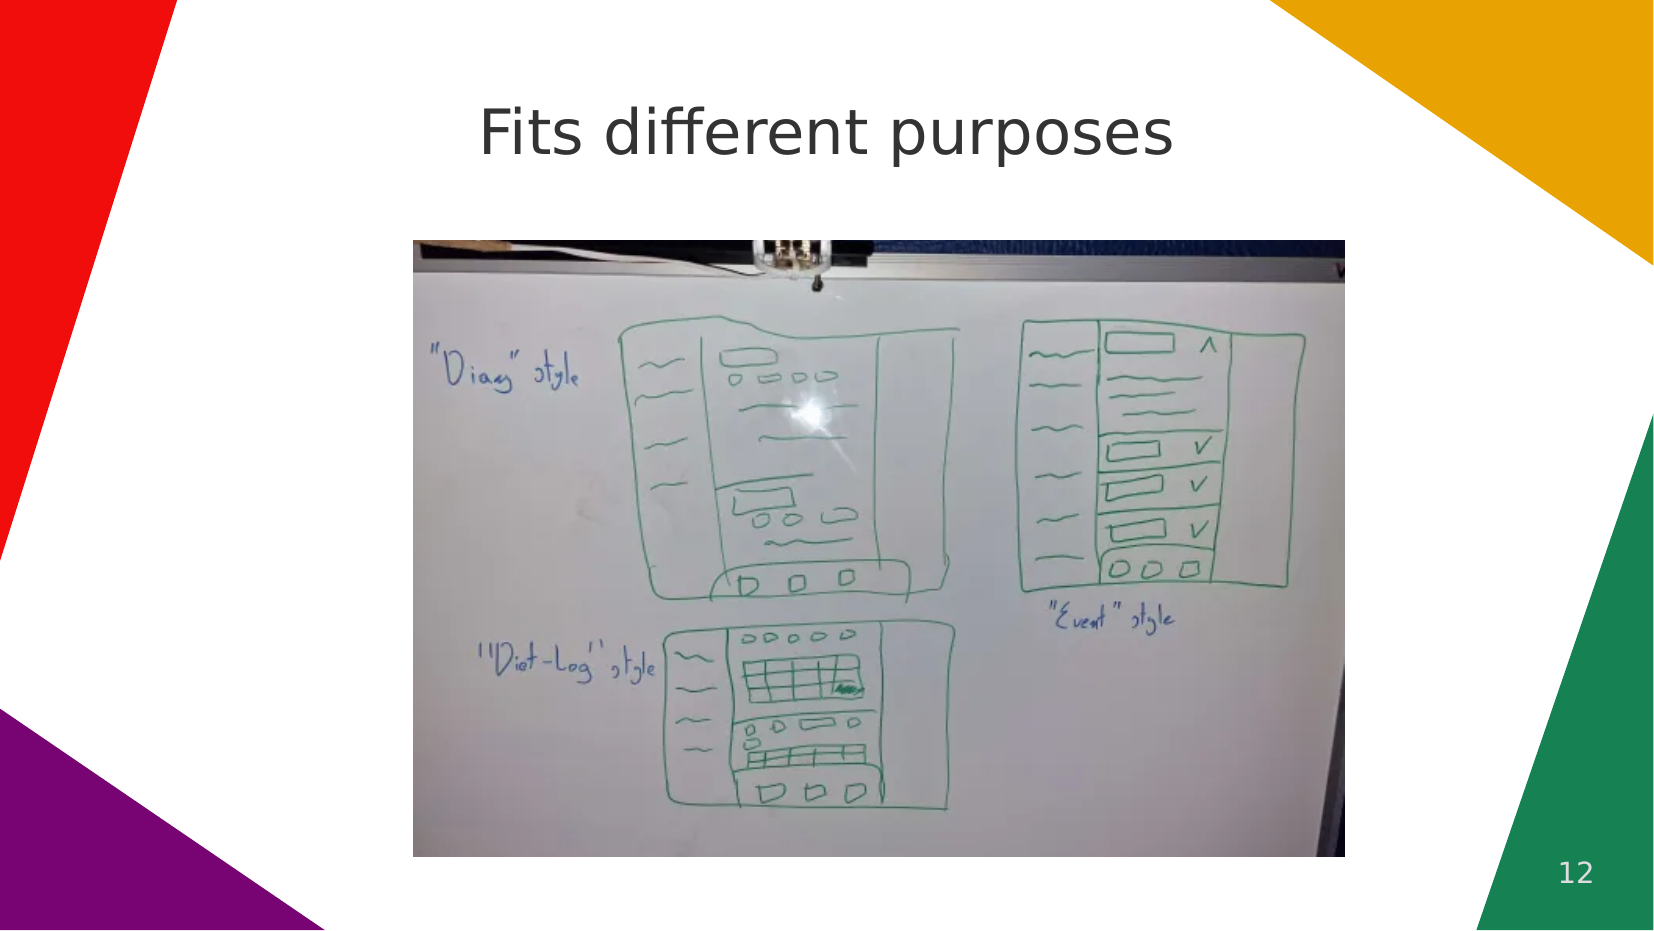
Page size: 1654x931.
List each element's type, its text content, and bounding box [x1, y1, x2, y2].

title Fits different purposes [118, 59, 1536, 207]
picture [413, 240, 1345, 857]
